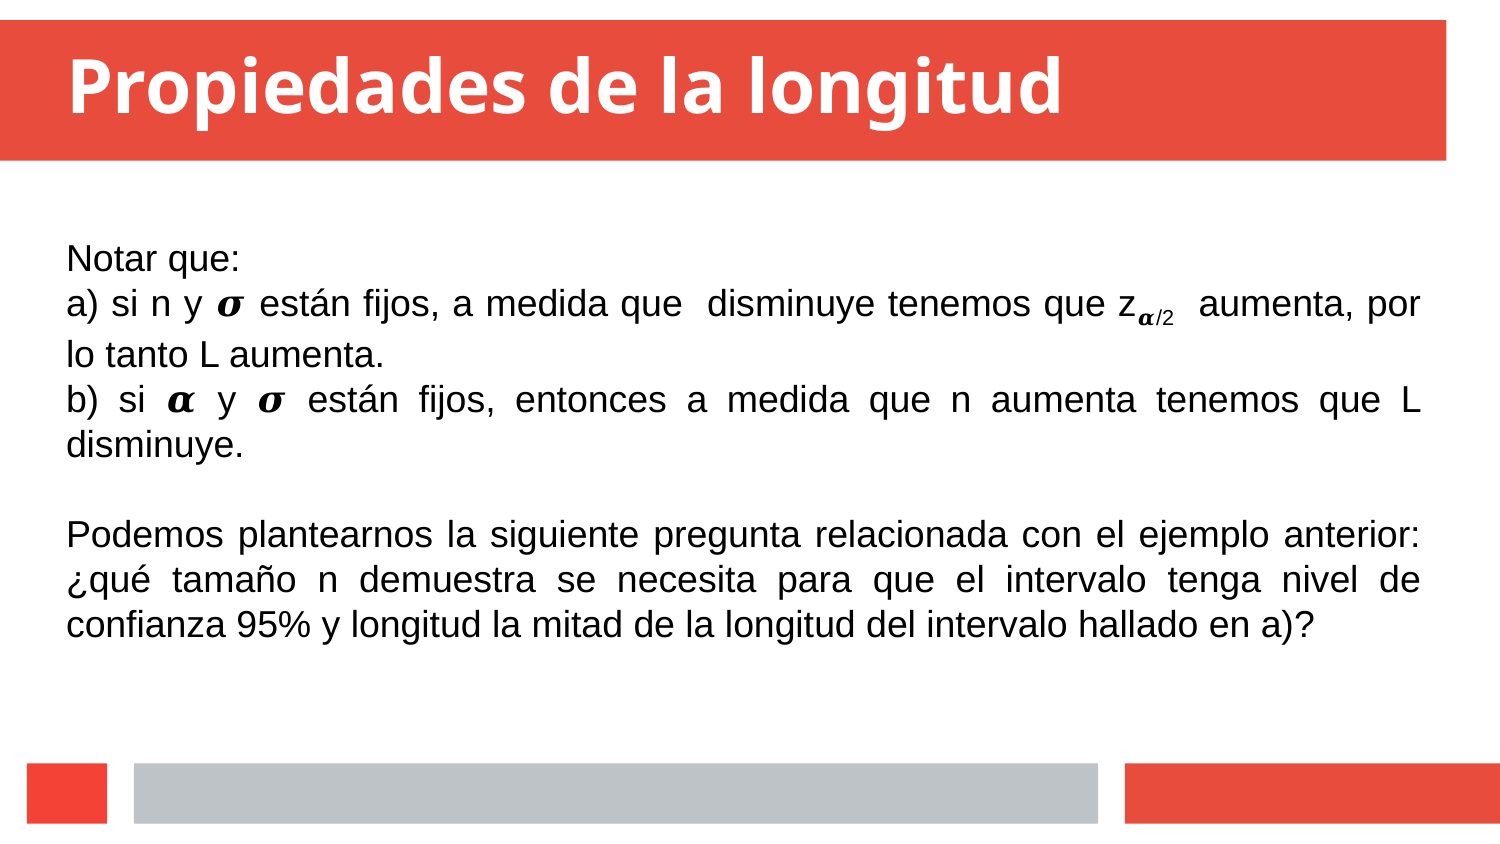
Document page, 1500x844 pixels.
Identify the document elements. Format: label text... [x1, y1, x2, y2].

list Notar que: a) si n y 𝝈 están fijos, a medida que disminuye tenemos que z𝜶/2 aumenta, por lo tanto L aumenta. b) si 𝜶 y 𝝈 están fijos, entonces a medida que n aumenta tenemos que L disminuye. Podemos plantearnos la siguiente pregunta relacionada con el ejemplo anterior: ¿qué tamaño n demuestra se necesita para que el intervalo tenga nivel de confianza 95% y longitud la mitad de la longitud del intervalo hallado en a)? [53, 220, 1434, 744]
title Propiedades de la longitud [53, 40, 1447, 141]
